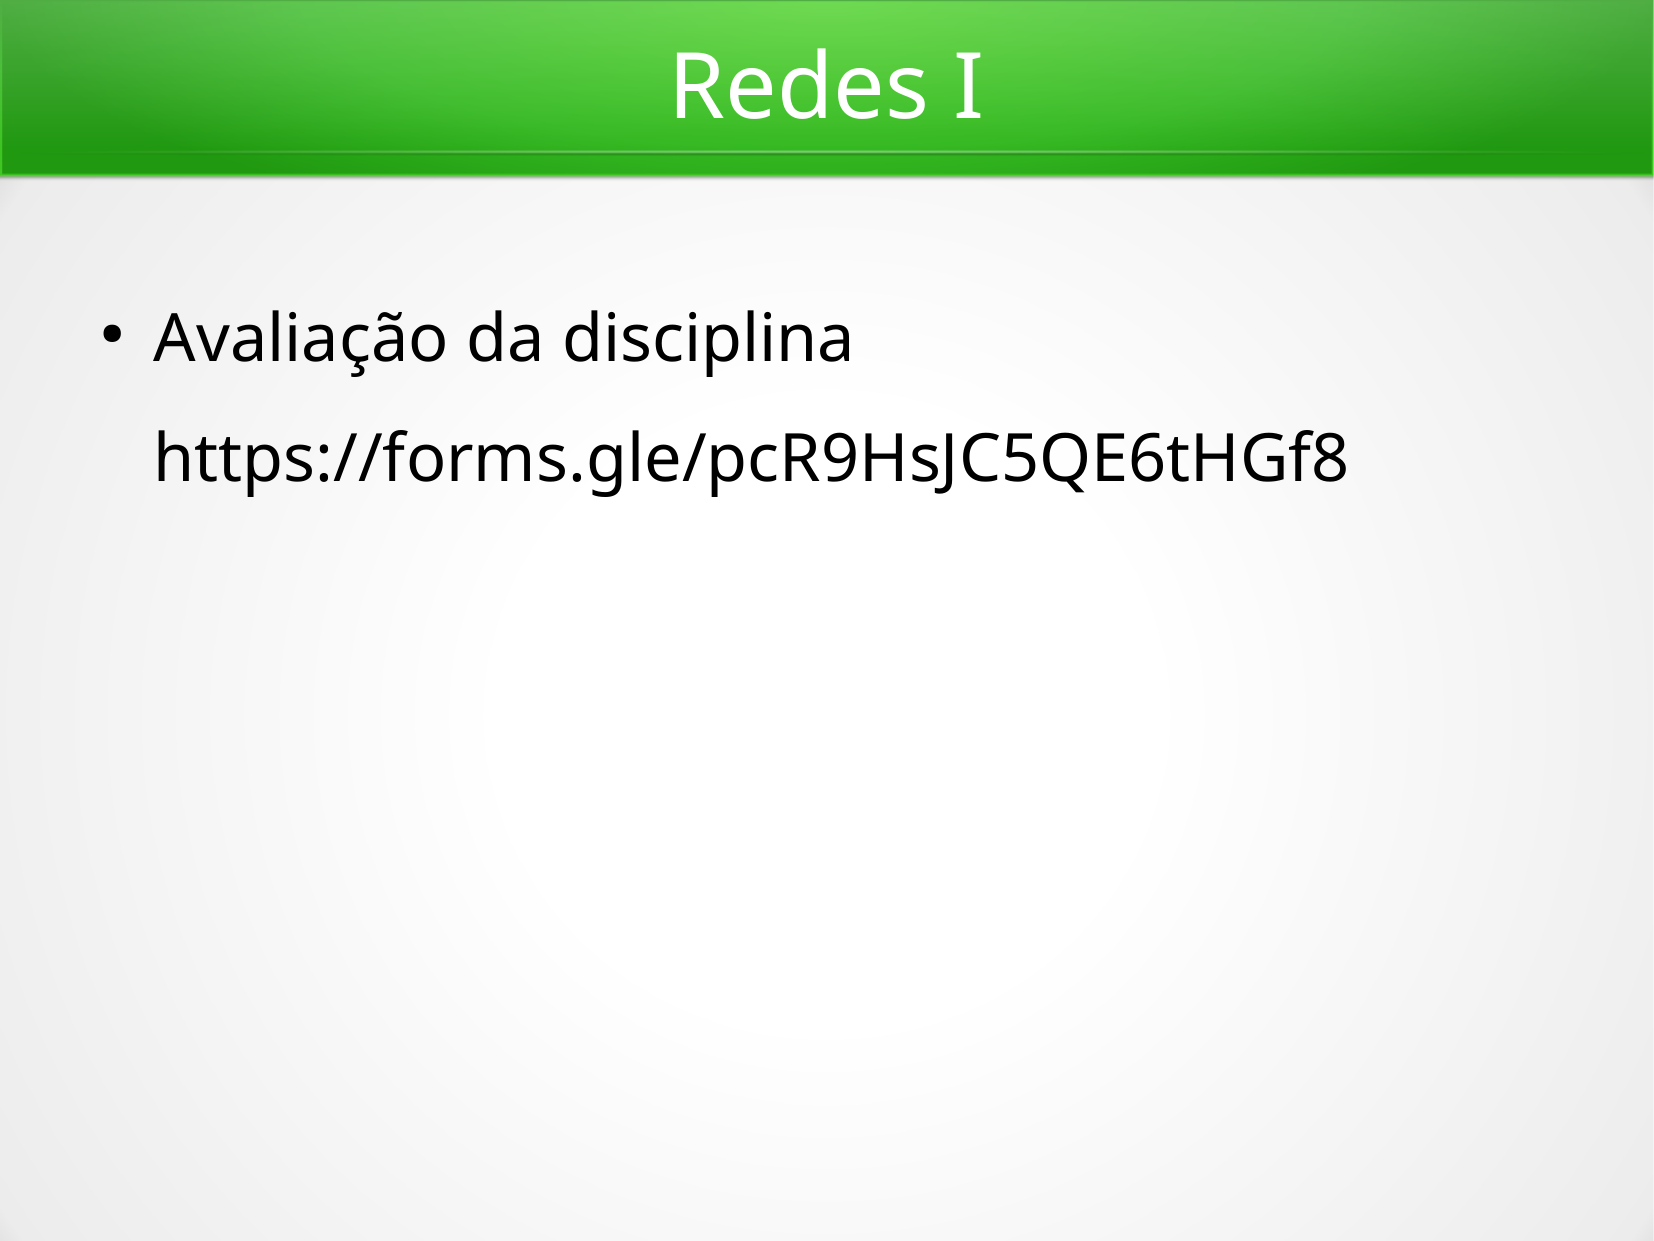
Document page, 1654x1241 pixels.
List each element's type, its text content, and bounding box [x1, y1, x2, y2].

title Redes I [82, 11, 1571, 154]
list Avaliação da disciplina https://forms.gle/pcR9HsJC5QE6tHGf8 [82, 290, 1571, 1010]
picture [0, 0, 1654, 1241]
